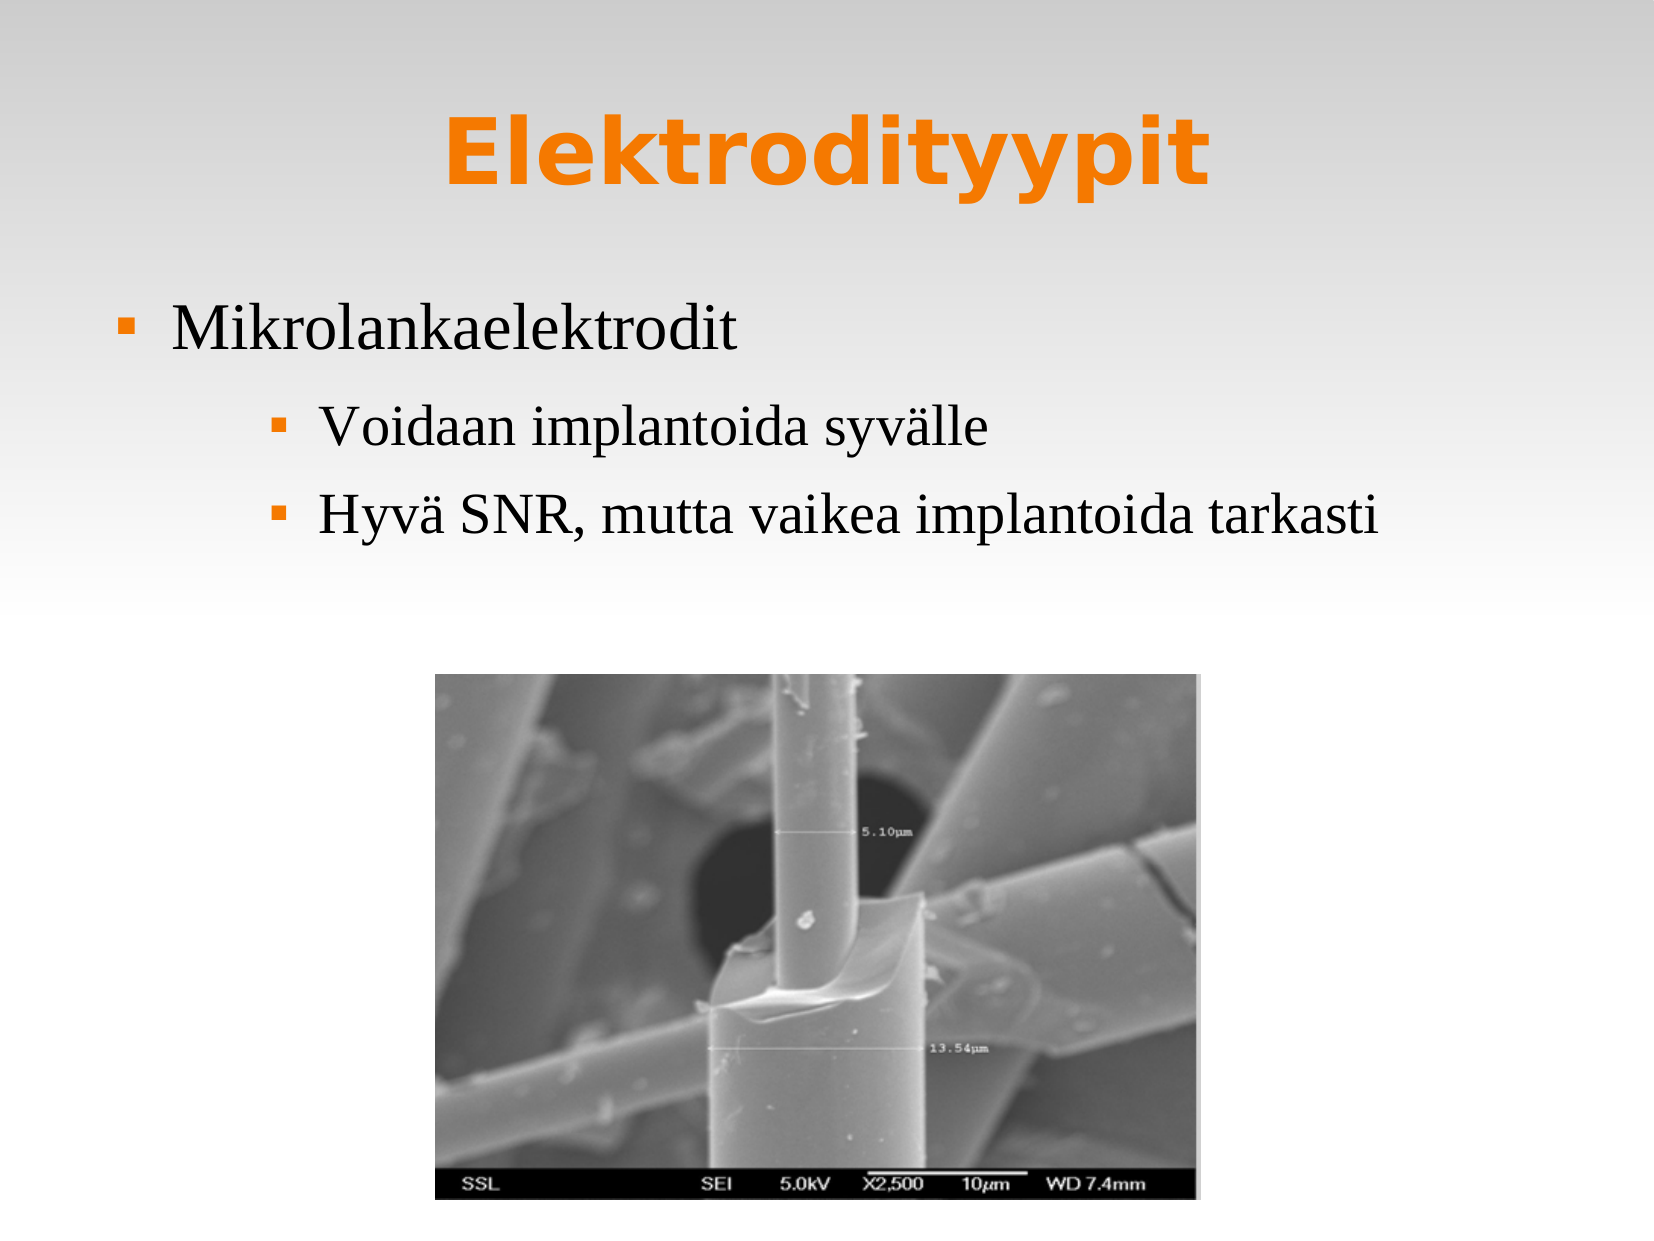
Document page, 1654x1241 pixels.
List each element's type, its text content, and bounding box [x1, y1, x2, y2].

title Elektrodityypit [82, 56, 1571, 250]
picture [435, 674, 1201, 1201]
list Mikrolankaelektrodit Voidaan implantoida syvälle Hyvä SNR, mutta vaikea implantoida tarkasti [82, 290, 1571, 1094]
